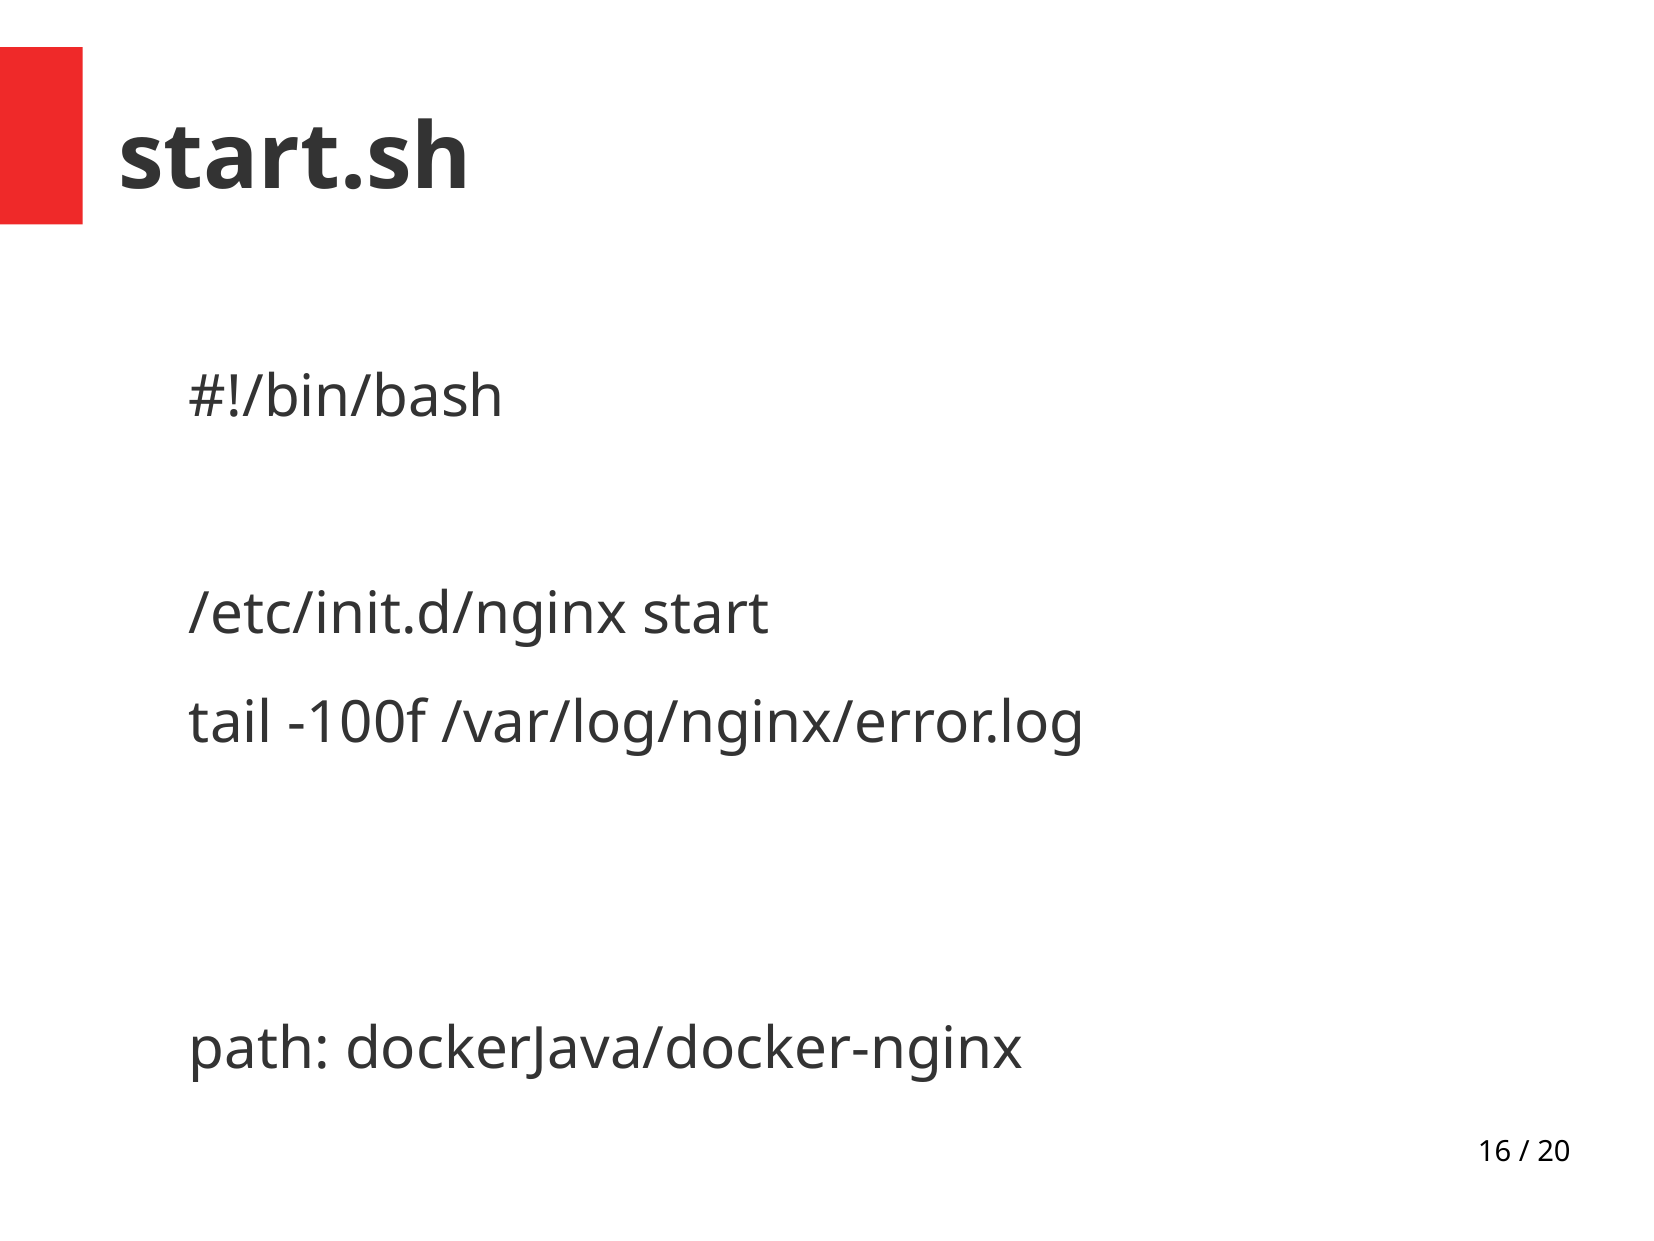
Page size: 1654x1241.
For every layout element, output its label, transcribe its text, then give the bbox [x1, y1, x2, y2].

list #!/bin/bash /etc/init.d/nginx start tail -100f /var/log/nginx/error.log path: dockerJava/docker-nginx [118, 354, 1536, 1074]
title start.sh [118, 49, 1571, 257]
